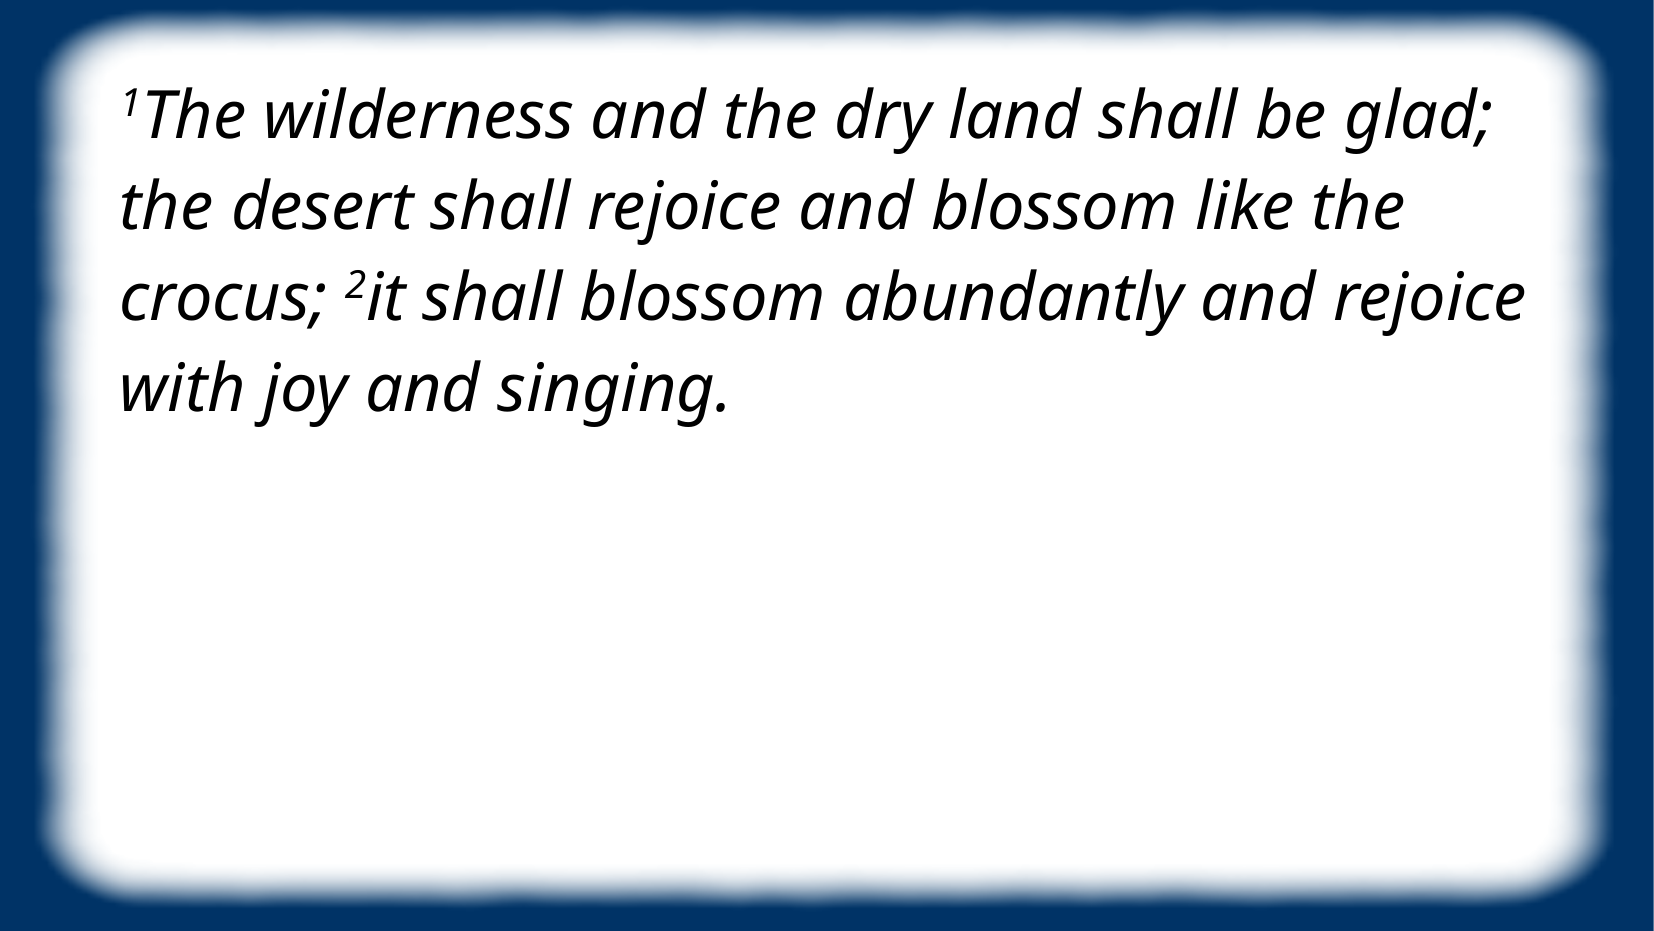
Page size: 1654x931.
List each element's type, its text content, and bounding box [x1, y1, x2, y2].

text_box 1The wilderness and the dry land shall be glad; the desert shall rejoice and blossom like the crocus; 2it shall blossom abundantly and rejoice with joy and singing. [105, 60, 1576, 430]
picture [0, 0, 1654, 931]
